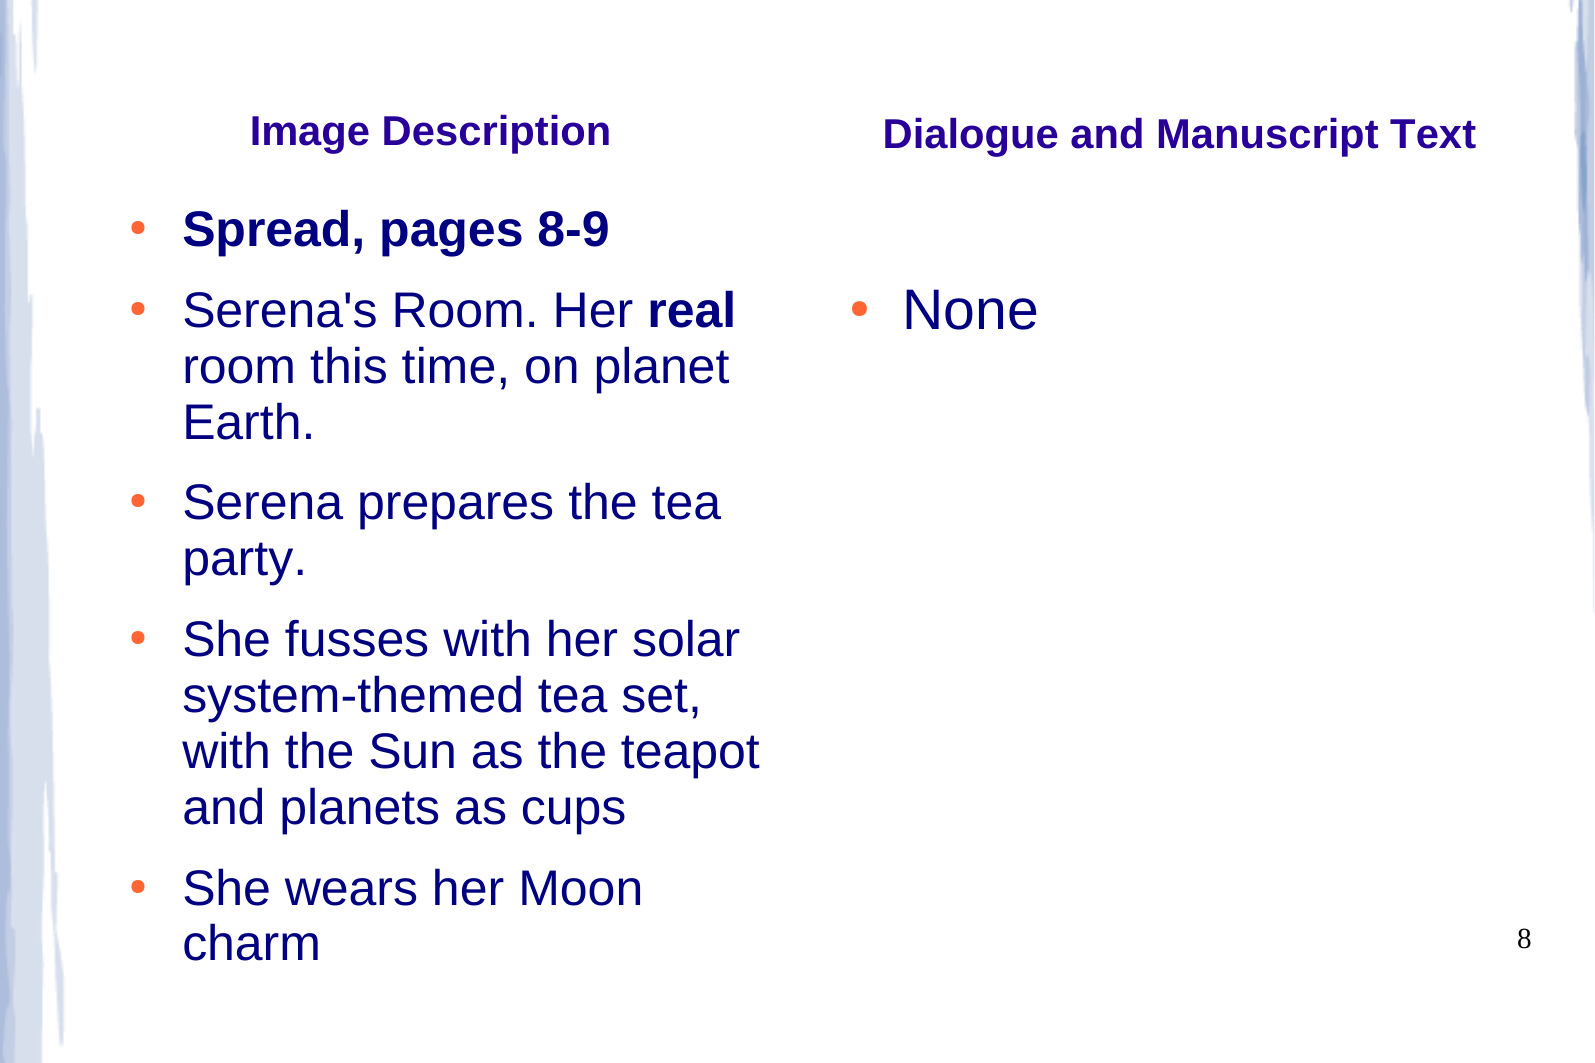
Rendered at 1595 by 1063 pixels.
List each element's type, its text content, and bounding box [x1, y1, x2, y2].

title Image Description [79, 42, 796, 220]
list Spread, pages 8-9 Serena's Room. Her real room this time, on planet Earth. Serena prepares the tea party. She fusses with her solar system-themed tea set, with the Sun as the teapot and planets as cups She wears her Moon charm [111, 201, 796, 972]
list None [831, 278, 1516, 931]
picture [0, 0, 1595, 1063]
title Dialogue and Manuscript Text [825, 45, 1541, 223]
